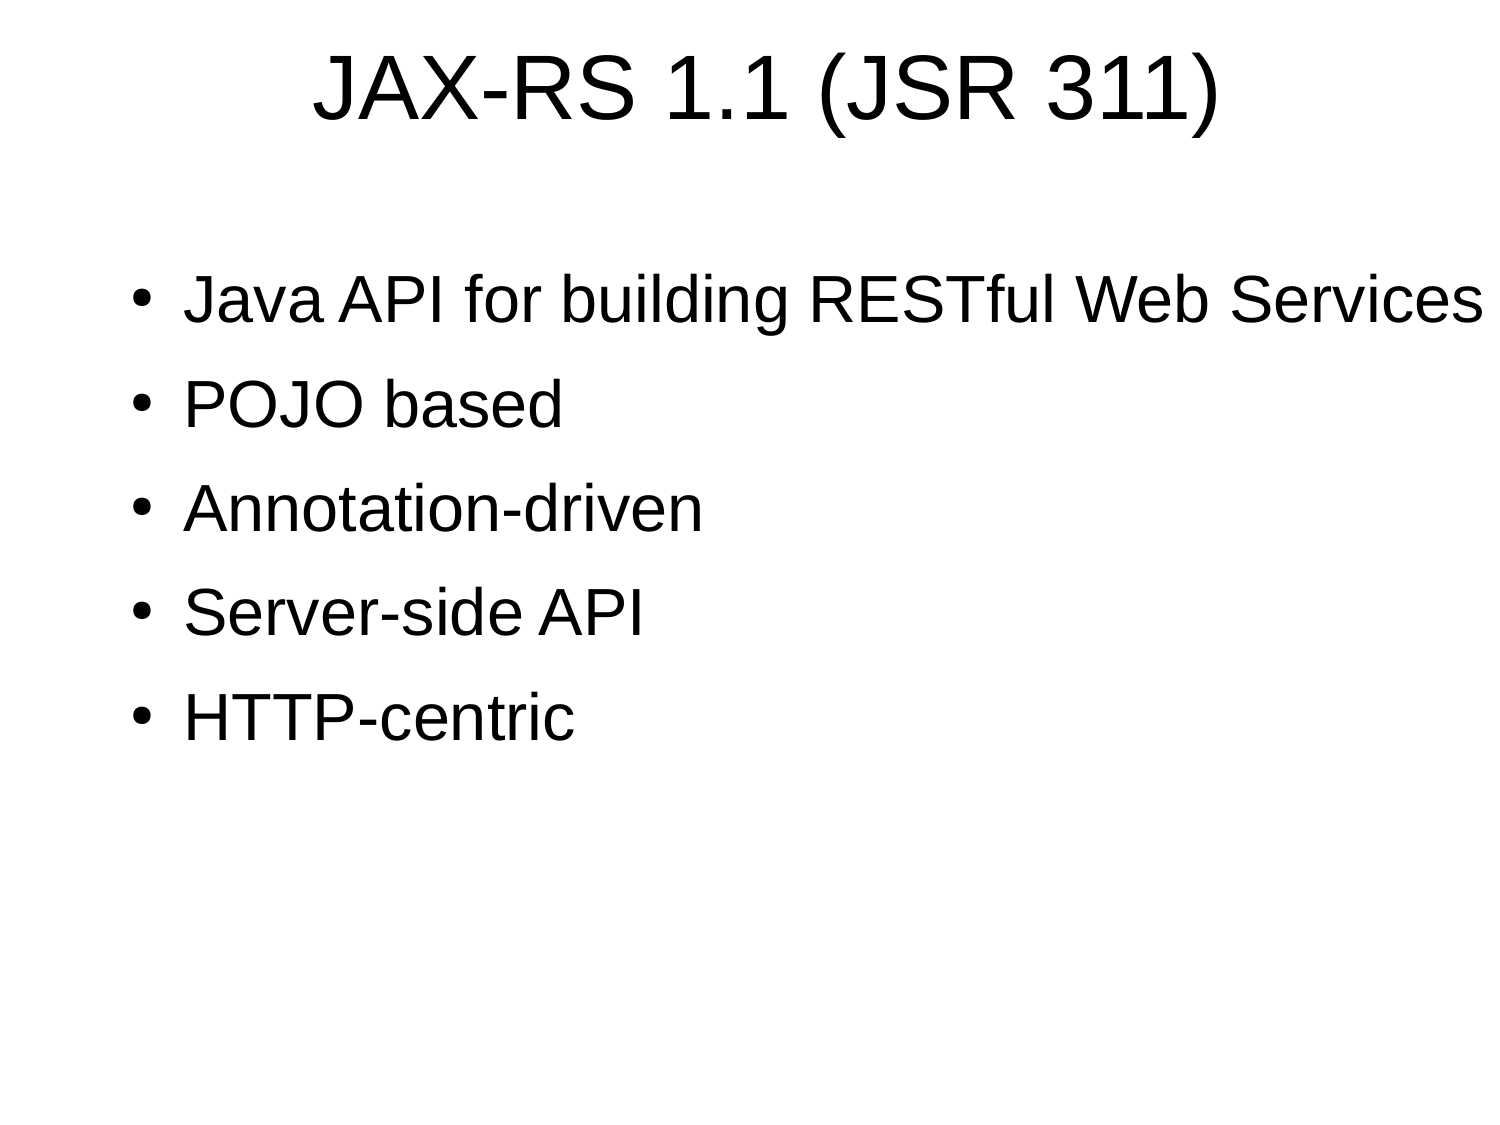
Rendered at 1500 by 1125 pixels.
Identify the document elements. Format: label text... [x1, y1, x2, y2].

list Java API for building RESTful Web Services POJO based Annotation-driven Server-side API HTTP-centric [112, 262, 1500, 1005]
title JAX-RS 1.1 (JSR 311) [145, 36, 1390, 140]
